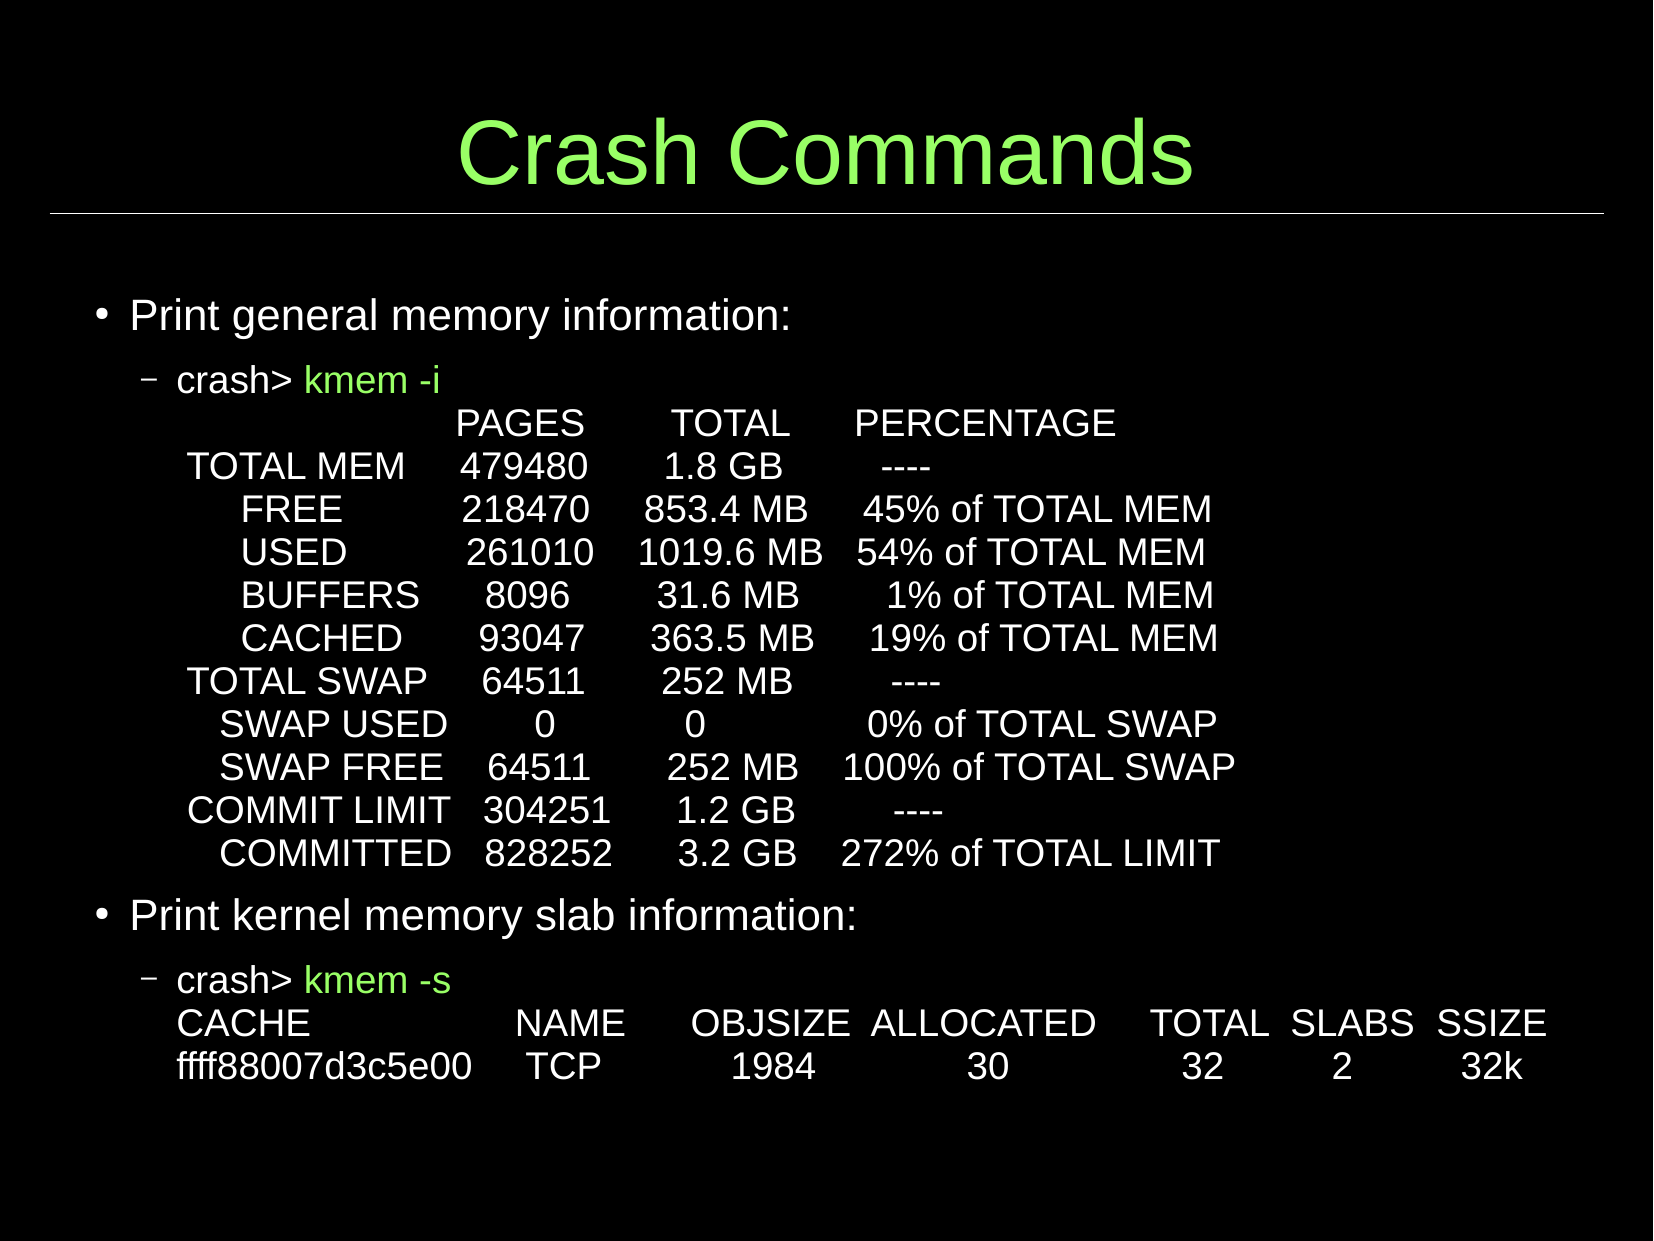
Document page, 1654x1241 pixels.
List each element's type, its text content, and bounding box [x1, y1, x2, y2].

list Print general memory information: crash> kmem -i PAGES TOTAL PERCENTAGE TOTAL MEM 479480 1.8 GB ---- FREE 218470 853.4 MB 45% of TOTAL MEM USED 261010 1019.6 MB 54% of TOTAL MEM BUFFERS 8096 31.6 MB 1% of TOTAL MEM CACHED 93047 363.5 MB 19% of TOTAL MEM TOTAL SWAP 64511 252 MB ---- SWAP USED 0 0 0% of TOTAL SWAP SWAP FREE 64511 252 MB 100% of TOTAL SWAP COMMIT LIMIT 304251 1.2 GB ---- COMMITTED 828252 3.2 GB 272% of TOTAL LIMIT Print kernel memory slab information: crash> kmem -s CACHE NAME OBJSIZE ALLOCATED TOTAL SLABS SSIZE ffff88007d3c5e00 TCP 1984 30 32 2 32k [82, 290, 1571, 1111]
title Crash Commands [82, 49, 1571, 257]
